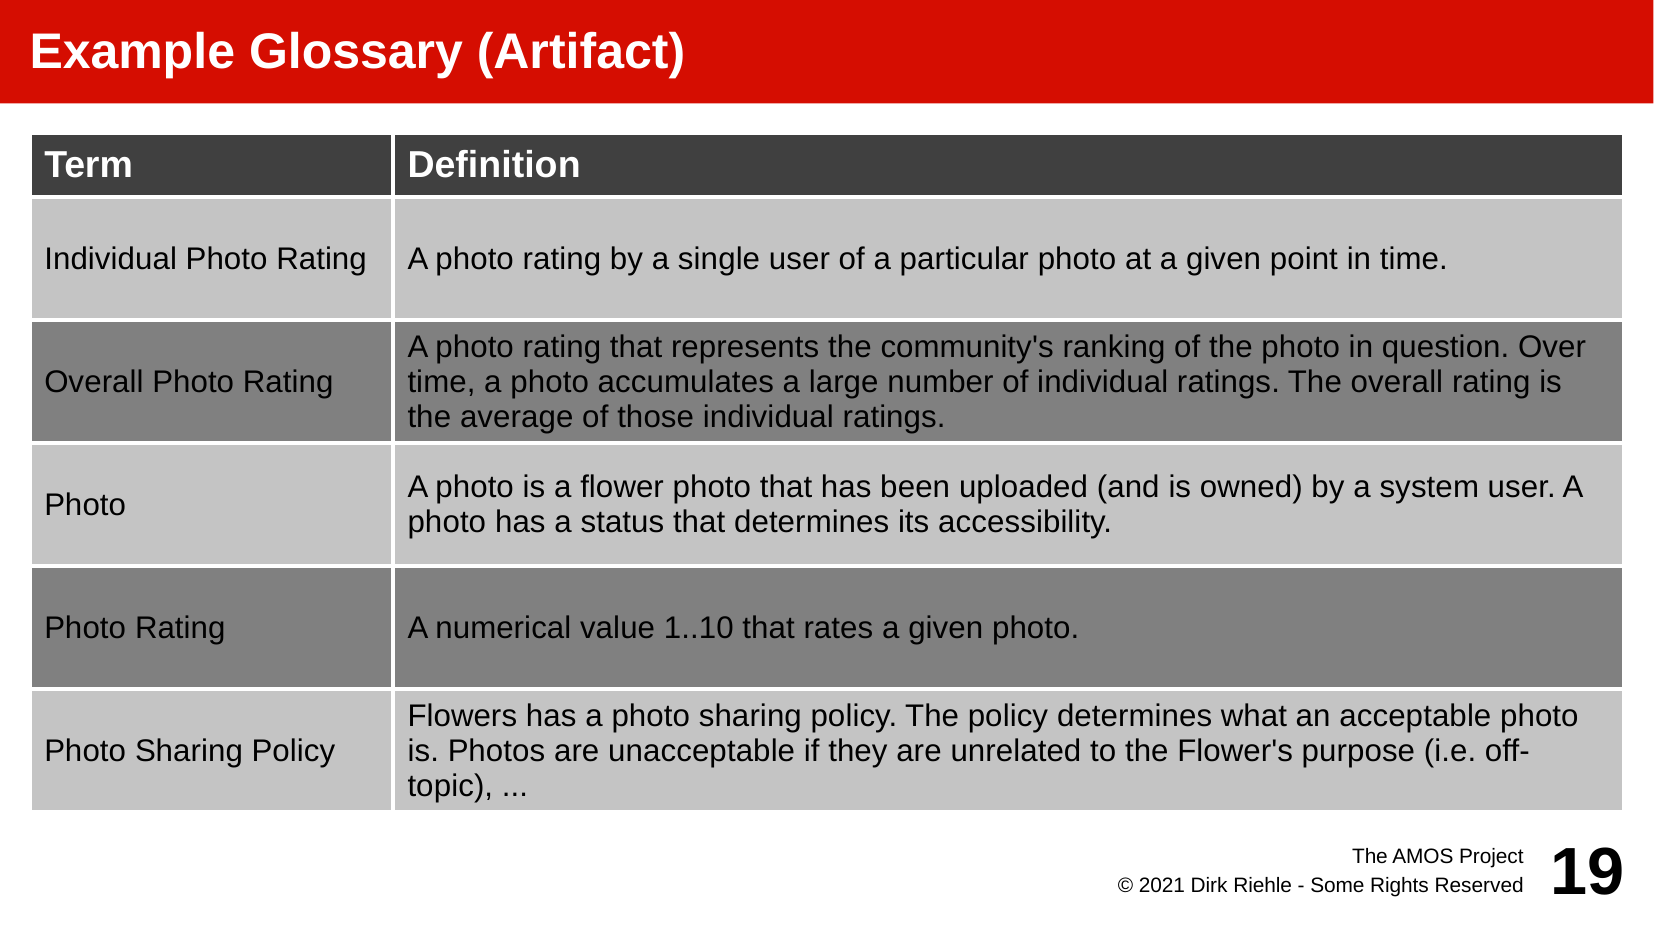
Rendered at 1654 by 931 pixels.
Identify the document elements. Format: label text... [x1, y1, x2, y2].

table_header Definition [395, 135, 1622, 195]
table_cell Flowers has a photo sharing policy. The policy determines what an acceptable photo is. Photos are unacceptable if they are unrelated to the Flower's purpose (i.e. off-topic), ... [395, 691, 1622, 810]
table_header Term [32, 135, 391, 195]
table_cell A photo is a flower photo that has been uploaded (and is owned) by a system user. A photo has a status that determines its accessibility. [395, 445, 1622, 564]
table_cell Photo Sharing Policy [32, 691, 391, 810]
title Example Glossary (Artifact) [0, 0, 1654, 104]
table_cell Overall Photo Rating [32, 322, 391, 441]
table_cell Photo [32, 445, 391, 564]
table_cell A photo rating that represents the community's ranking of the photo in question. Over time, a photo accumulates a large number of individual ratings. The overall rating is the average of those individual ratings. [395, 322, 1622, 441]
table_cell A photo rating by a single user of a particular photo at a given point in time. [395, 199, 1622, 318]
table_cell A numerical value 1..10 that rates a given photo. [395, 568, 1622, 687]
table_cell Individual Photo Rating [32, 199, 391, 318]
table_cell Photo Rating [32, 568, 391, 687]
